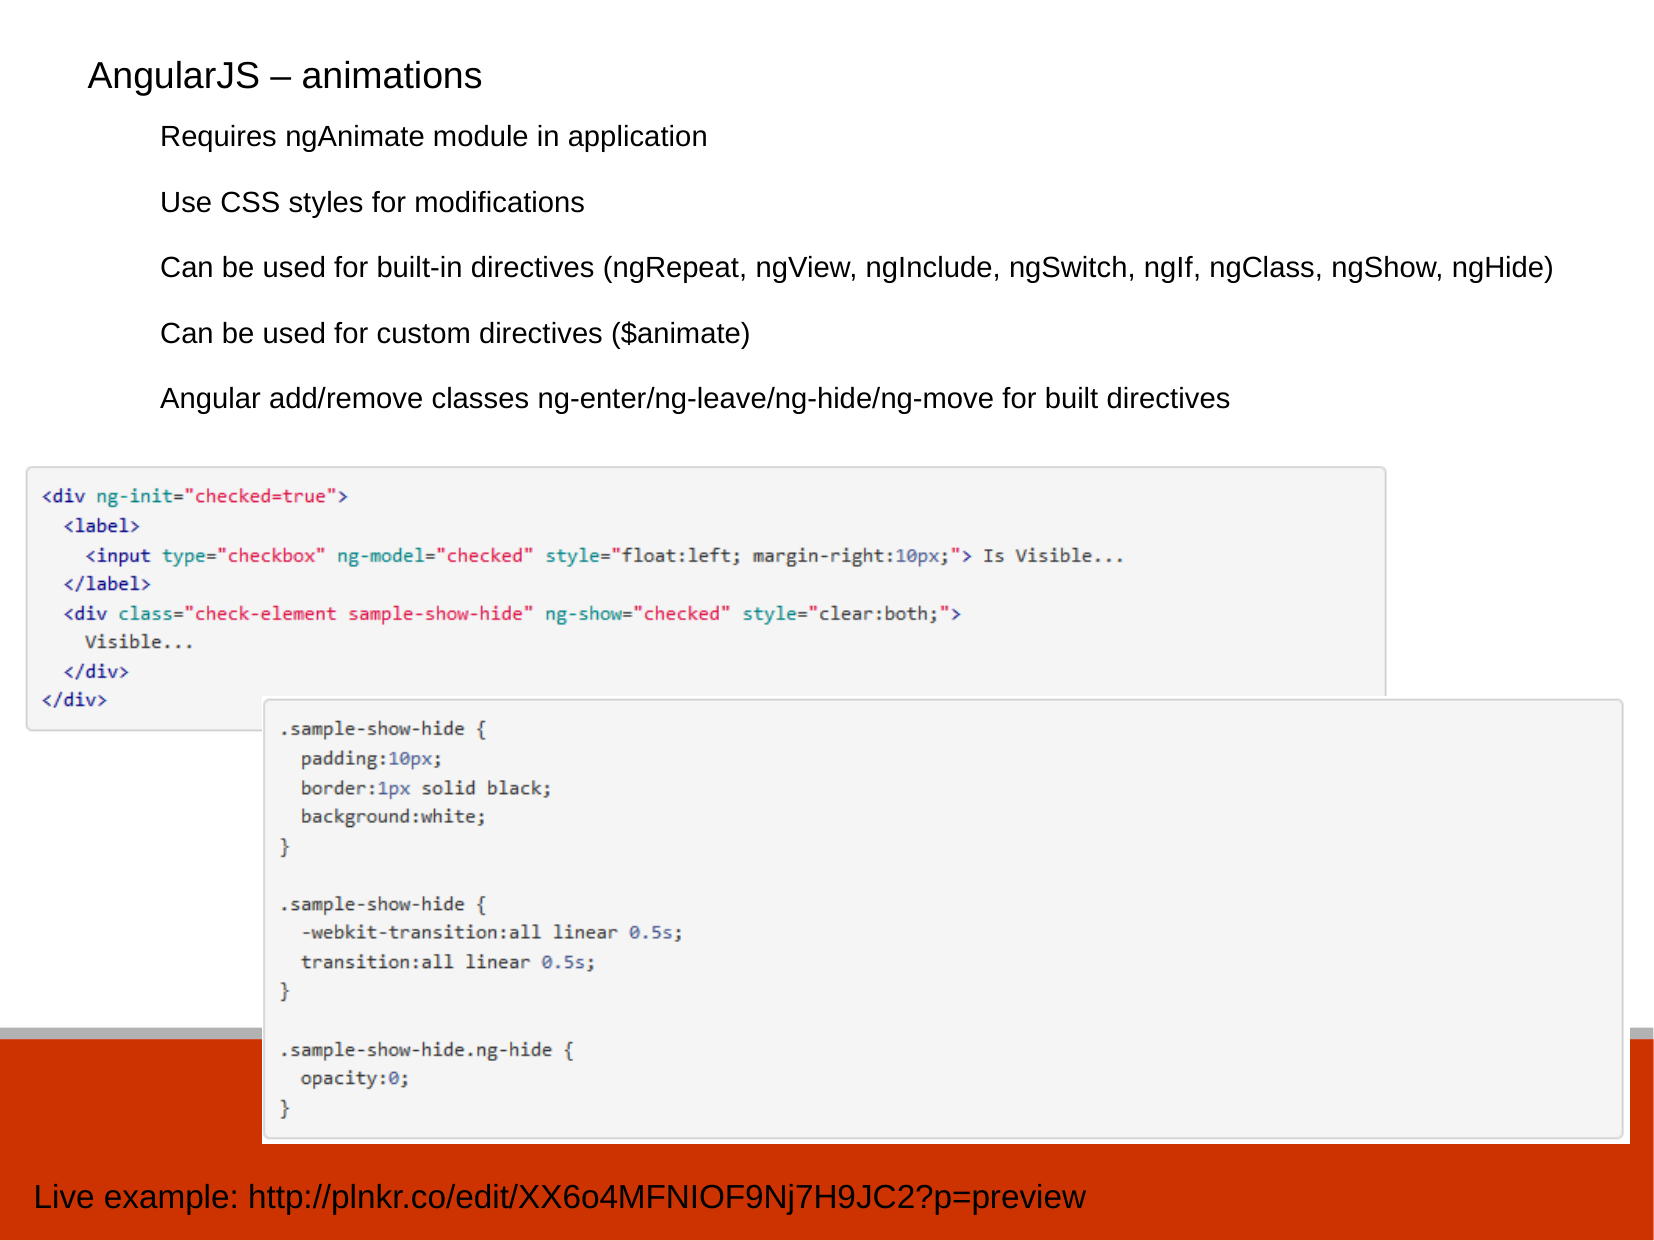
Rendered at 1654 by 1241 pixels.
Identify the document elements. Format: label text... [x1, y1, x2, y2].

text_box Live example: http://plnkr.co/edit/XX6o4MFNIOF9Nj7H9JC2?p=preview [18, 1171, 1583, 1241]
picture [23, 465, 1630, 1144]
text_box [0, 1027, 1654, 1241]
text_box Requires ngAnimate module in application Use CSS styles for modifications Can be used for built-in directives (ngRepeat, ngView, ngInclude, ngSwitch, ngIf, ngClass, ngShow, ngHide) Can be used for custom directives ($animate) Angular add/remove classes ng-enter/ng-leave/ng-hide/ng-move for built directives [145, 112, 1571, 456]
text_box AngularJS – animations [72, 47, 508, 105]
